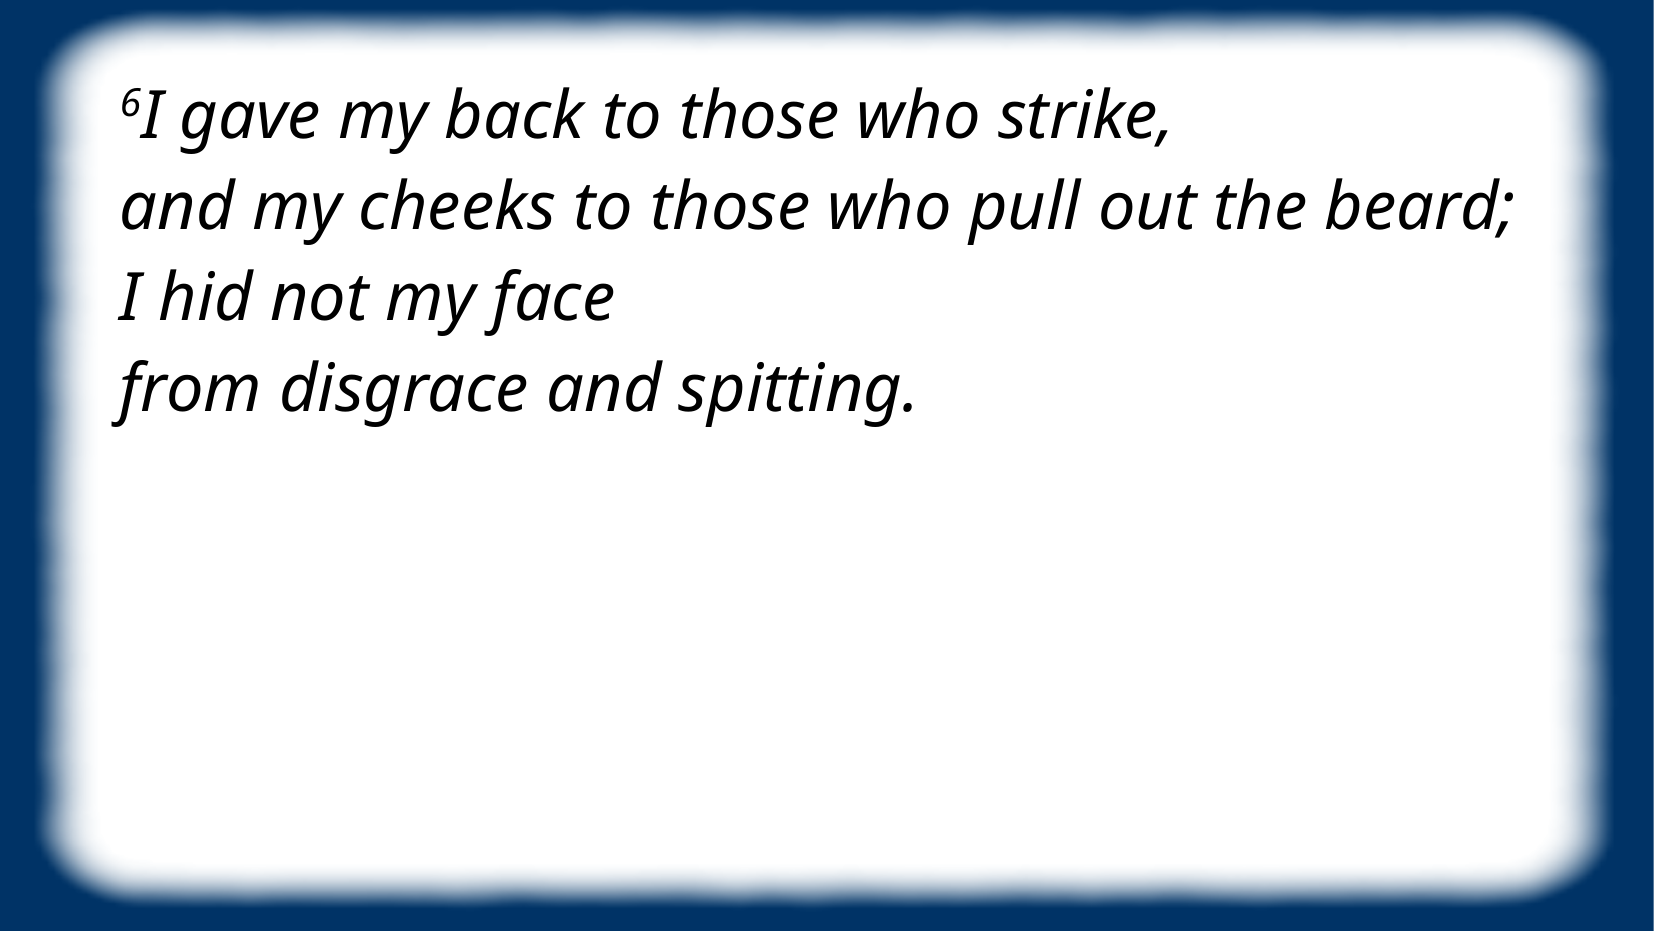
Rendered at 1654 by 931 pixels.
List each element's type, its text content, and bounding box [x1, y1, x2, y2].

picture [0, 0, 1654, 931]
text_box 6I gave my back to those who strike, and my cheeks to those who pull out the beard; I hid not my face from disgrace and spitting. [105, 60, 1561, 466]
